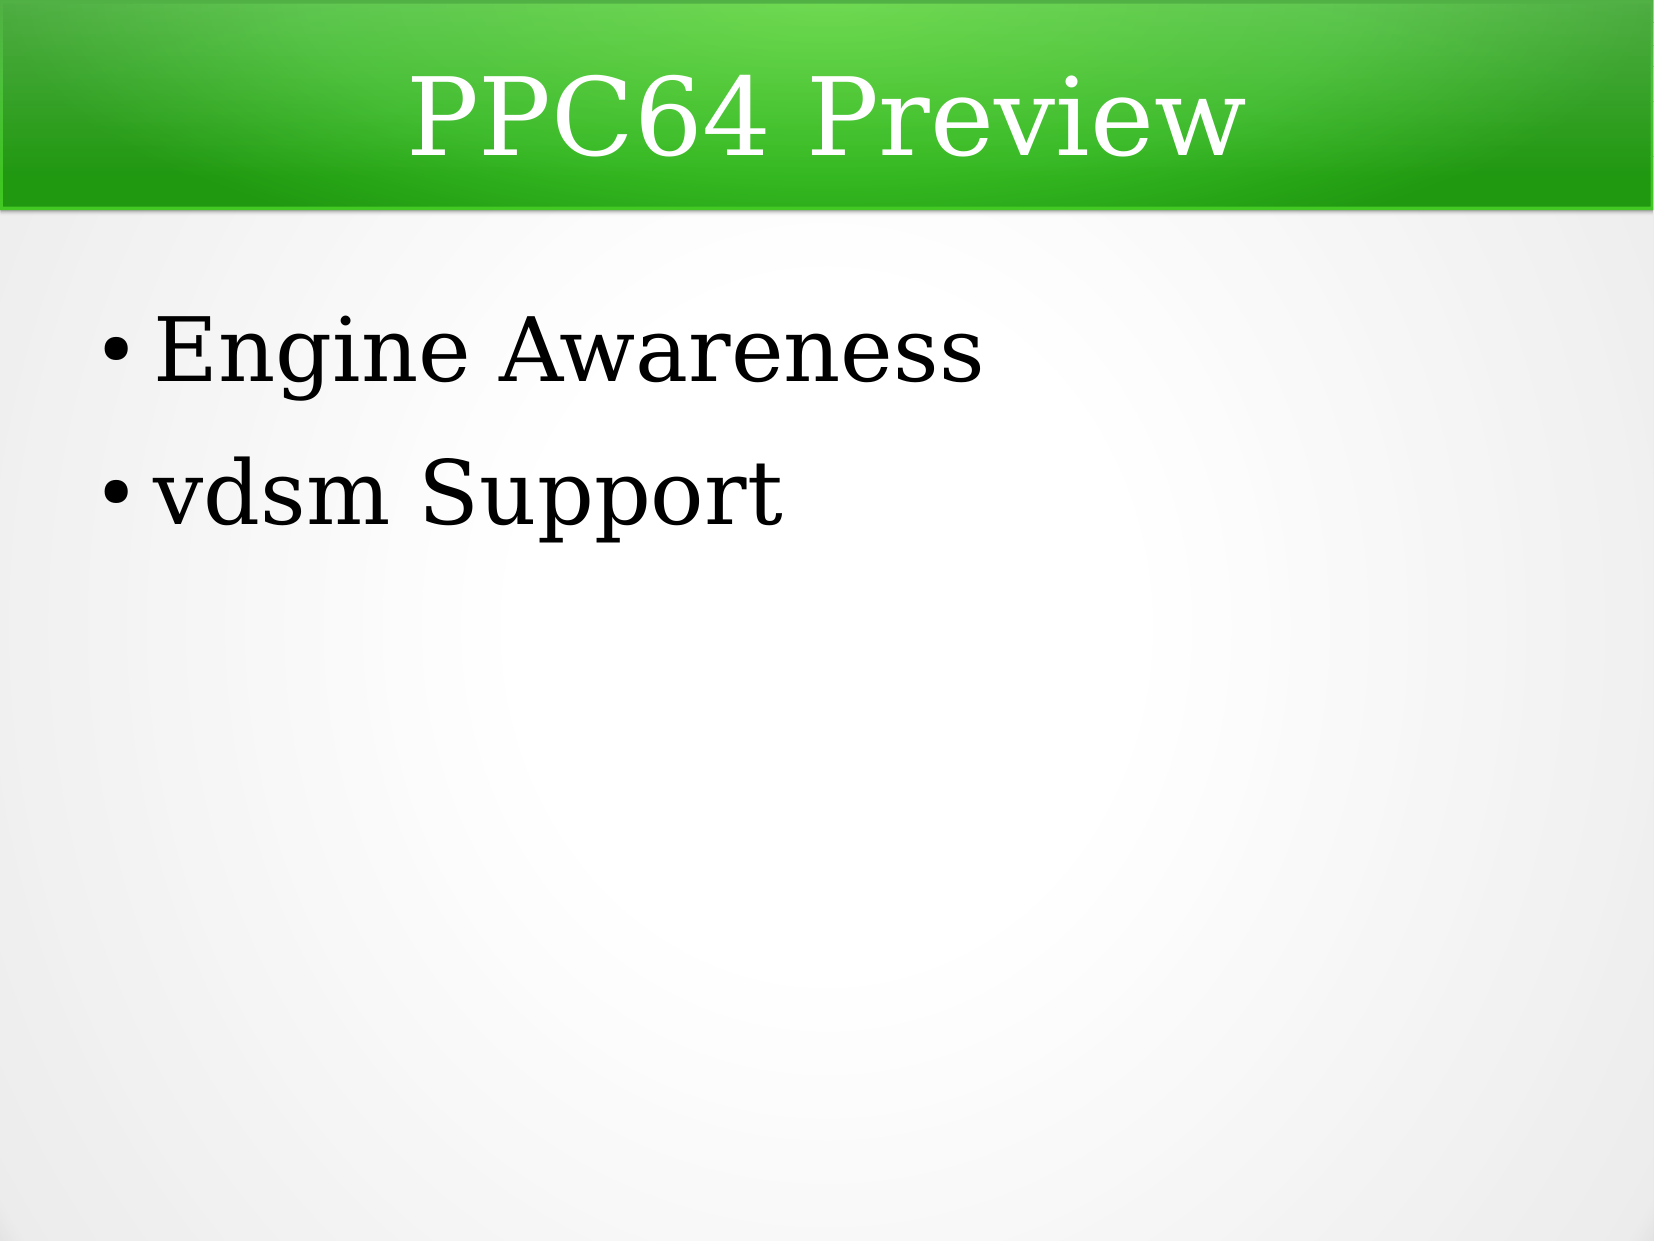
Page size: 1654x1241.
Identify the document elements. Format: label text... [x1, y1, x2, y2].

title PPC64 Preview [82, 47, 1571, 189]
list Engine Awareness vdsm Support [82, 299, 1571, 1019]
